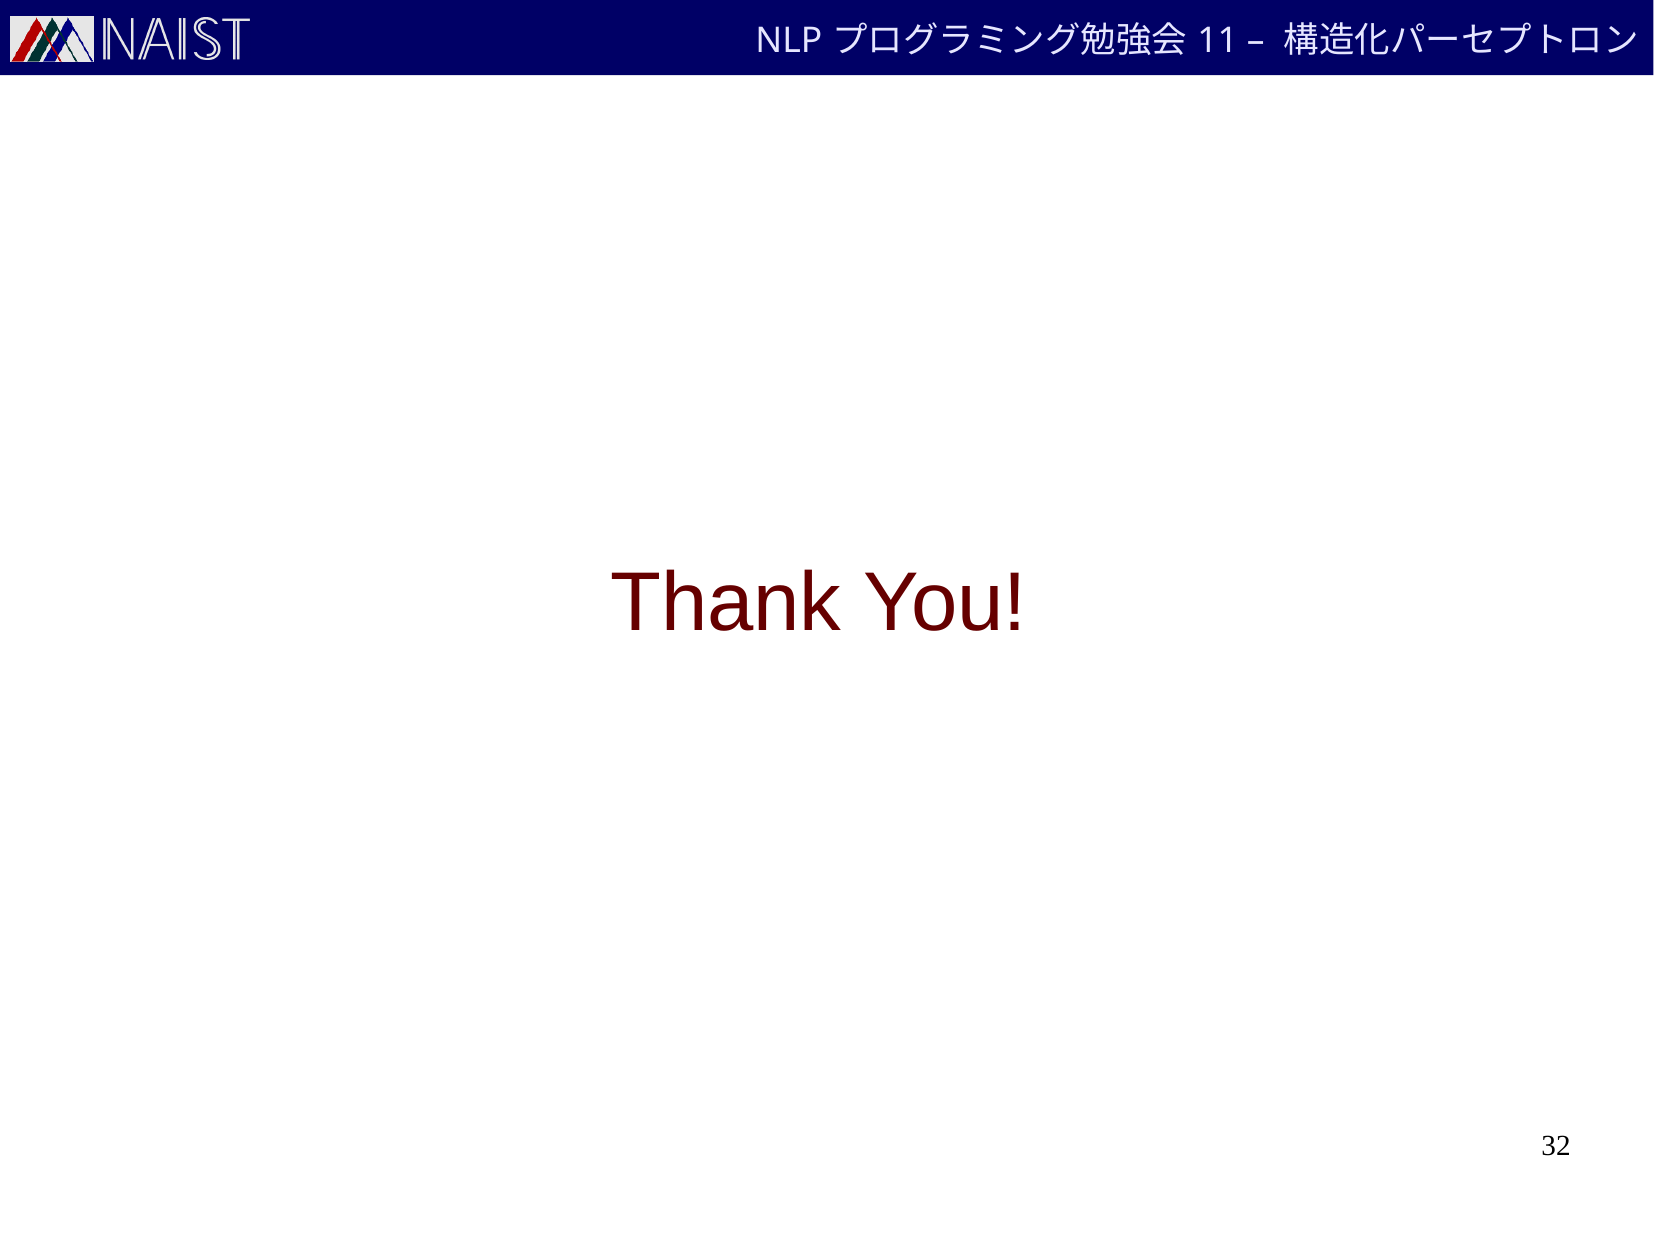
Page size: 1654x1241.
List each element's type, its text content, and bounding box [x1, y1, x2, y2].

picture [10, 16, 94, 62]
picture [102, 17, 251, 60]
title Thank You! [75, 506, 1564, 698]
